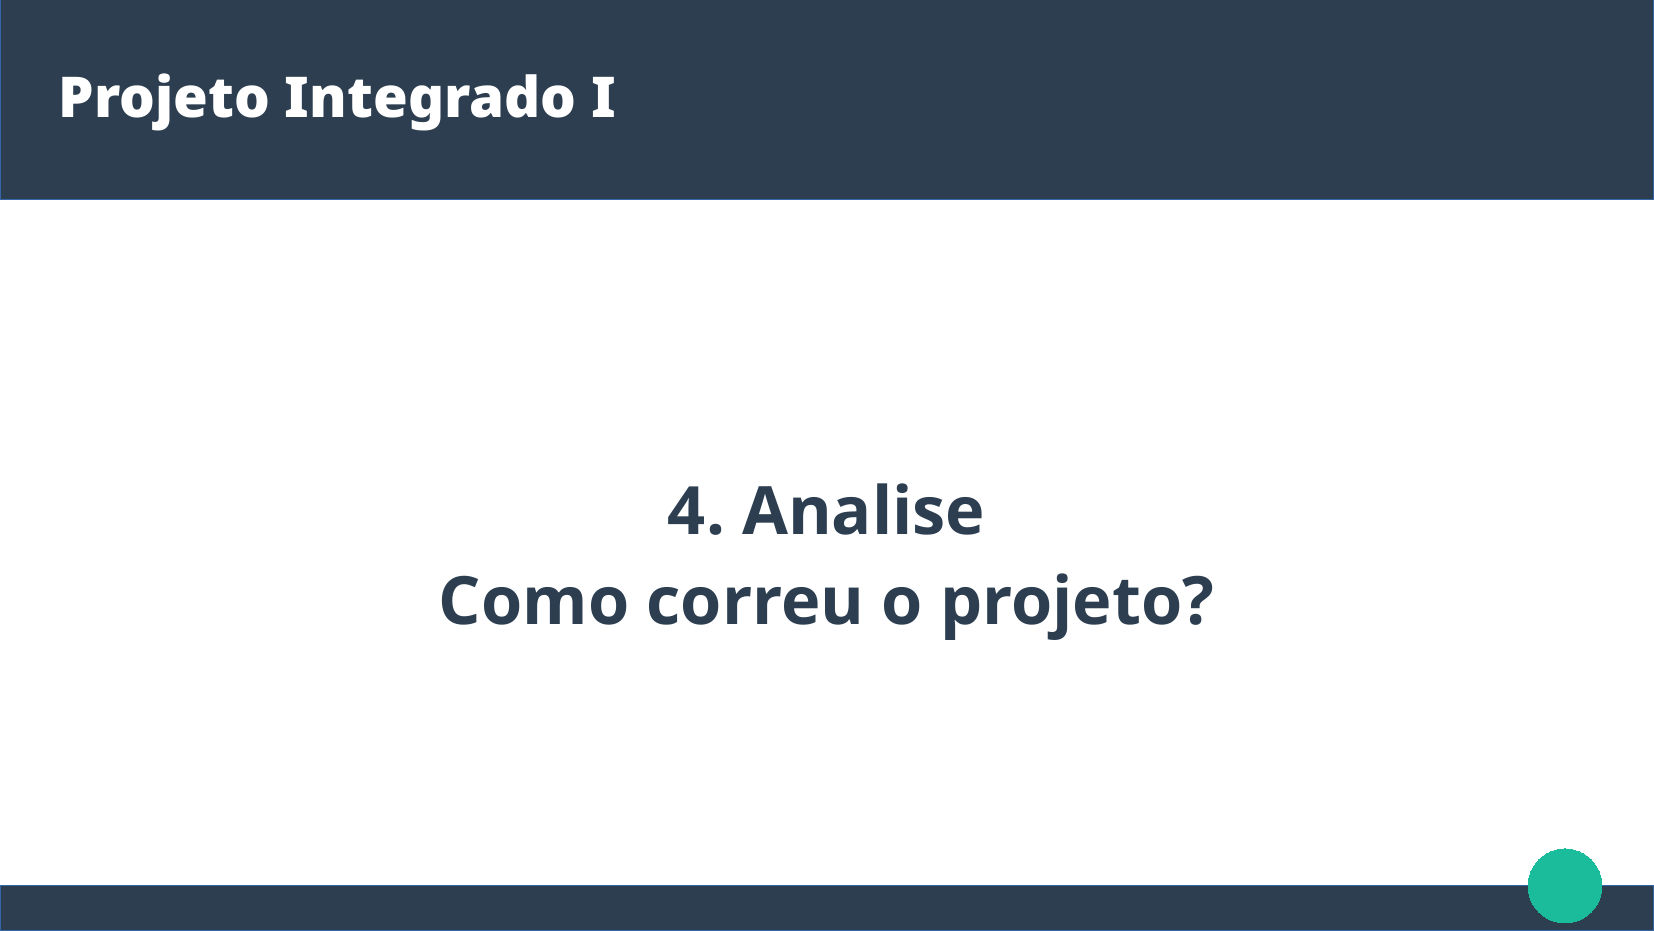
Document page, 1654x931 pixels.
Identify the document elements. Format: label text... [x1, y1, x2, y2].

title Projeto Integrado I [59, 37, 1595, 155]
subtitle 4. Analise Como correu o projeto? [59, 243, 1595, 864]
